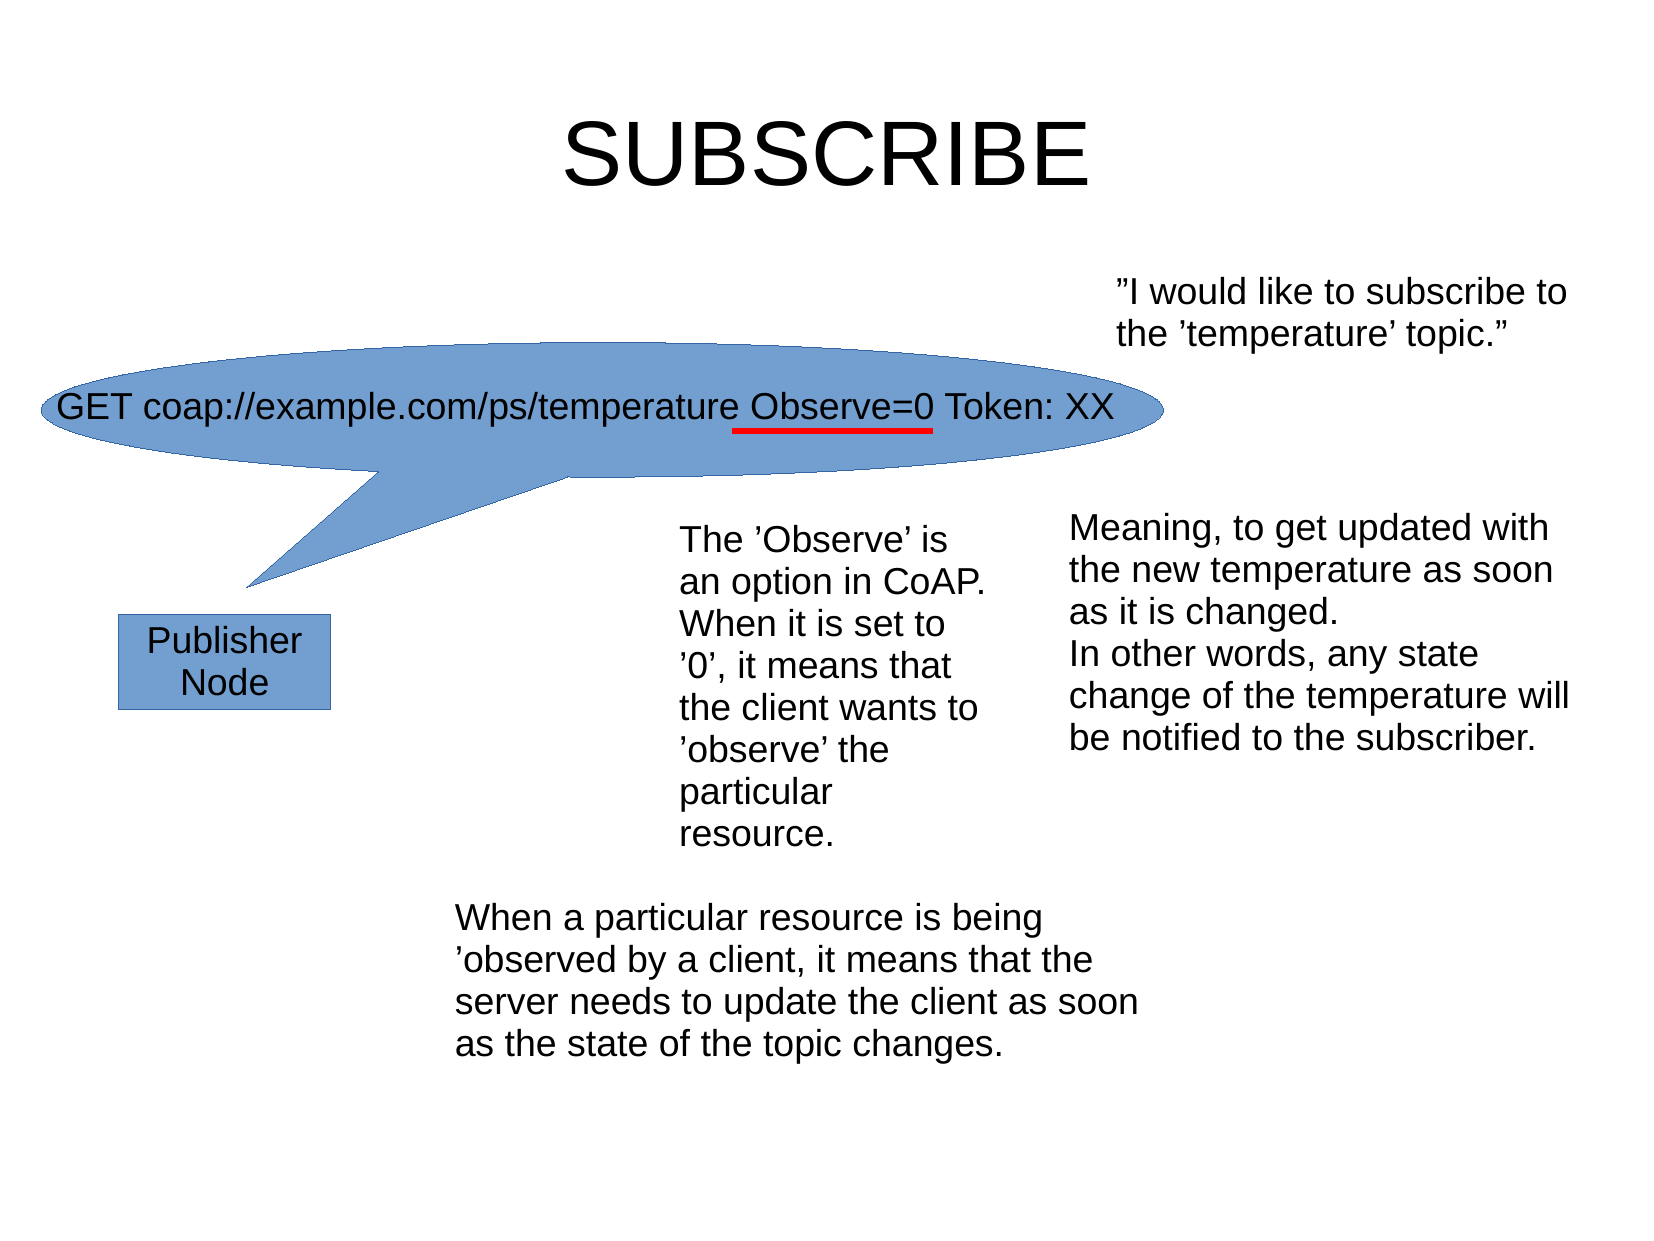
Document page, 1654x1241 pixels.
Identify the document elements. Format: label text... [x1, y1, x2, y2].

text_box ”I would like to subscribe to the ’temperature’ topic.” [1098, 259, 1642, 365]
text_box [108, 342, 1097, 378]
text_box GET coap://example.com/ps/temperature Observe=0 Token: XX [41, 378, 1199, 478]
text_box [246, 478, 565, 588]
title SUBSCRIBE [82, 49, 1571, 257]
text_box The ’Observe’ is an option in CoAP. When it is set to ’0’, it means that the client wants to ’observe’ the particular resource. [661, 507, 1016, 865]
text_box Meaning, to get updated with the new temperature as soon as it is changed. In other words, any state change of the temperature will be notified to the subscriber. [1051, 496, 1595, 769]
text_box Publisher Node [118, 614, 331, 710]
text_box When a particular resource is being ’observed by a client, it means that the server needs to update the client as soon as the state of the topic changes. [437, 885, 1193, 1075]
